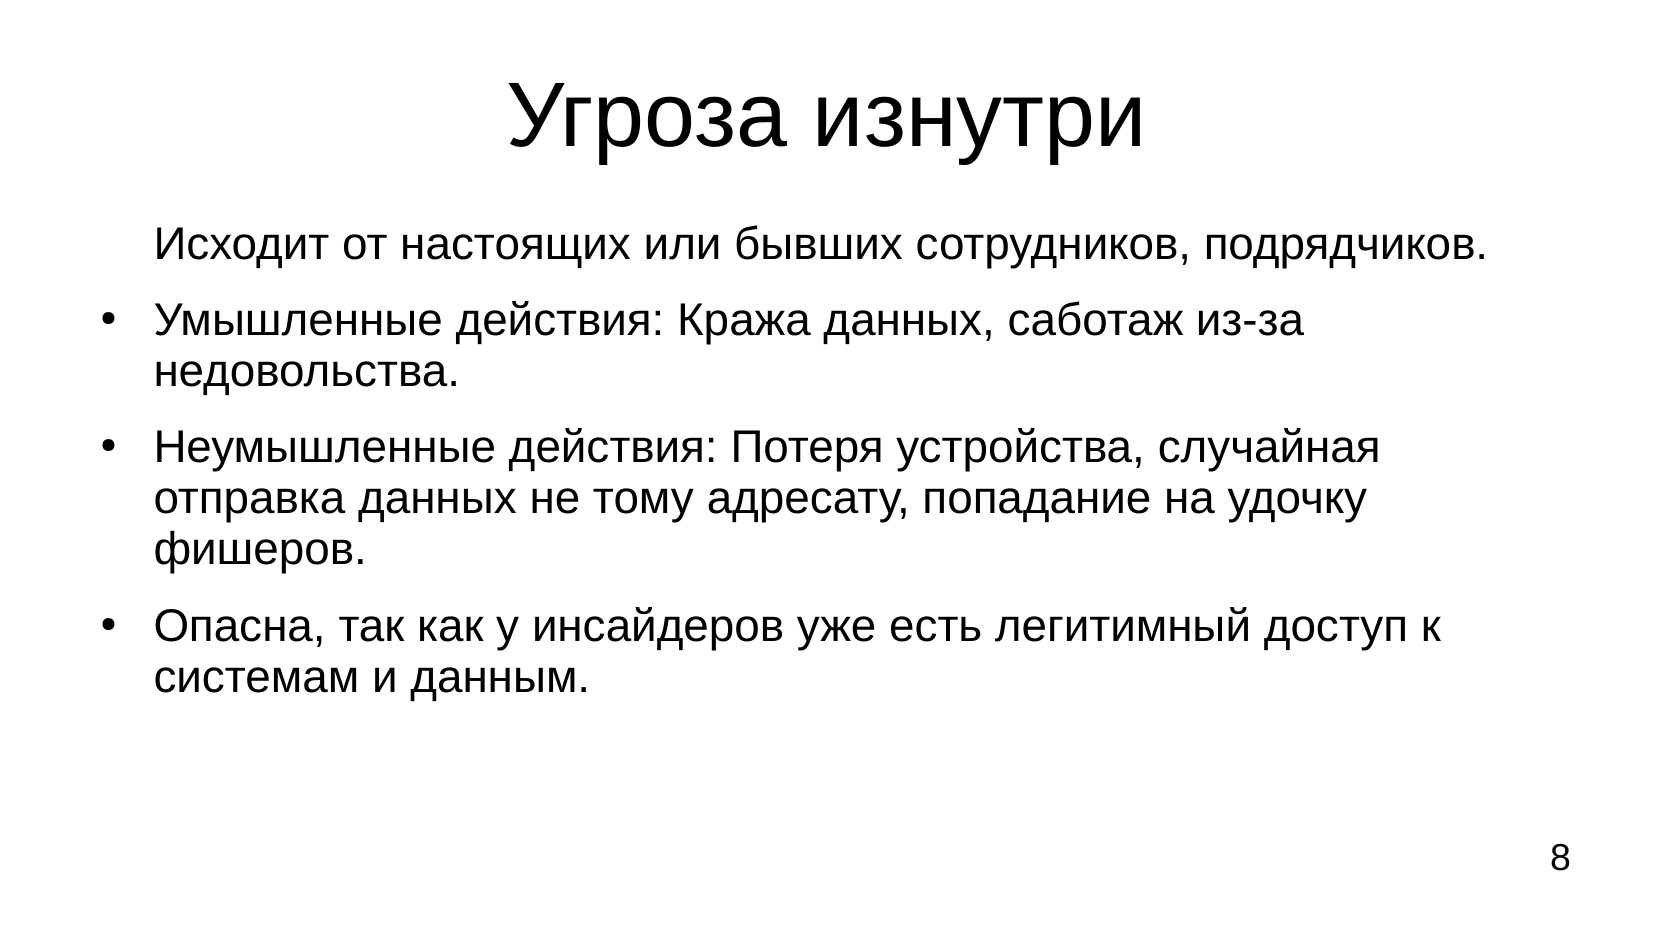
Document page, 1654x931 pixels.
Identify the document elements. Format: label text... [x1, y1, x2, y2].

text_box 8 [1535, 828, 1586, 886]
list Исходит от настоящих или бывших сотрудников, подрядчиков. Умышленные действия: Кража данных, саботаж из-за недовольства. Неумышленные действия: Потеря устройства, случайная отправка данных не тому адресату, попадание на удочку фишеров. Опасна, так как у инсайдеров уже есть легитимный доступ к системам и данным. [82, 217, 1571, 758]
title Угроза изнутри [82, 37, 1571, 193]
